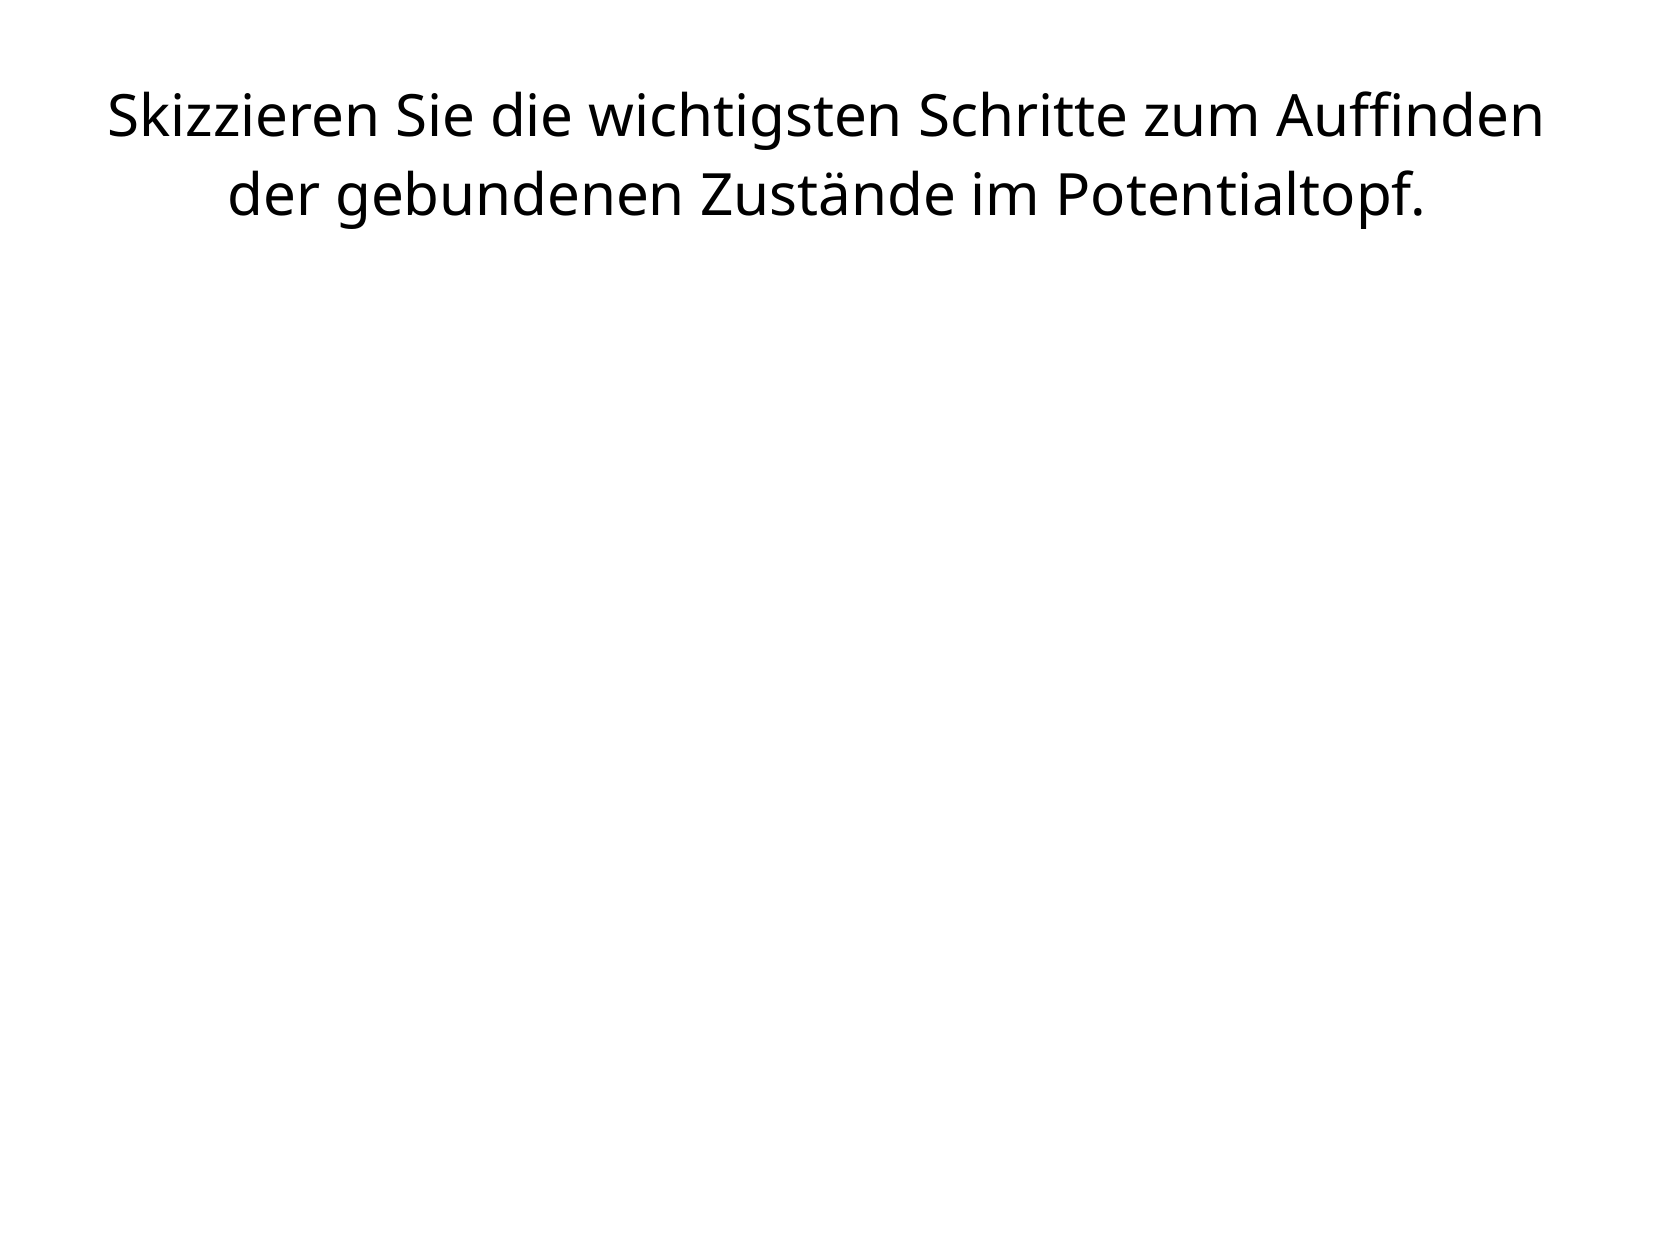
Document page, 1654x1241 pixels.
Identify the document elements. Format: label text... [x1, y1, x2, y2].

title Skizzieren Sie die wichtigsten Schritte zum Auffinden der gebundenen Zustände im Potentialtopf. [82, 49, 1571, 257]
